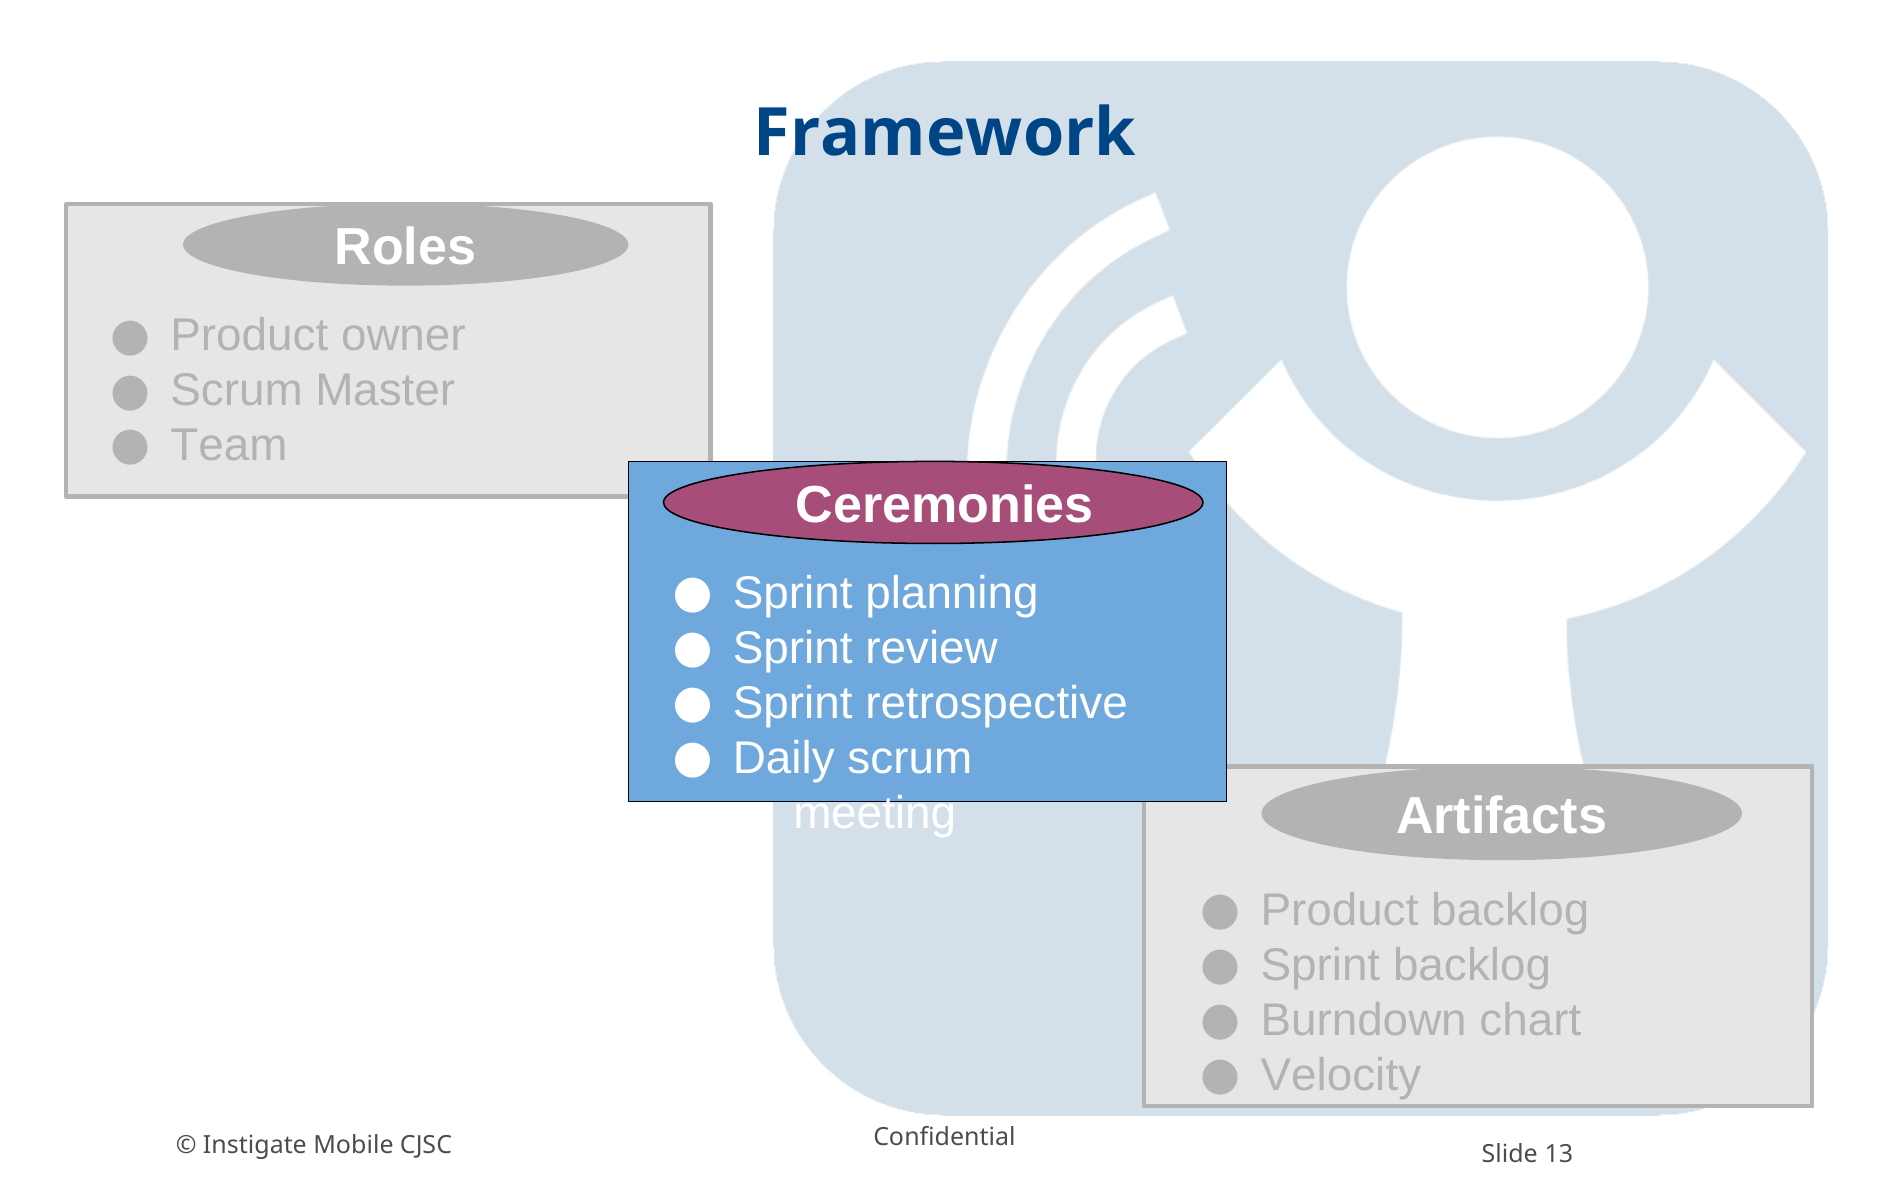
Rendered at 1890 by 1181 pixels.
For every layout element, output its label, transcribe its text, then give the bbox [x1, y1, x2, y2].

text_box Artifacts [1338, 774, 1665, 853]
text_box Sprint planning Sprint review Sprint retrospective Daily scrum meeting [628, 555, 1157, 793]
text_box Confidential [646, 1128, 1243, 1172]
picture [773, 61, 1829, 1116]
text_box Ceremonies [751, 463, 1139, 542]
text_box Framework [96, 47, 1794, 217]
text_box Roles [306, 205, 506, 284]
text_box Product backlog Sprint backlog Burndown chart Velocity [1156, 871, 1707, 1110]
text_box [65, 203, 1813, 1107]
text_box Product owner Scrum Master Team [65, 297, 582, 487]
